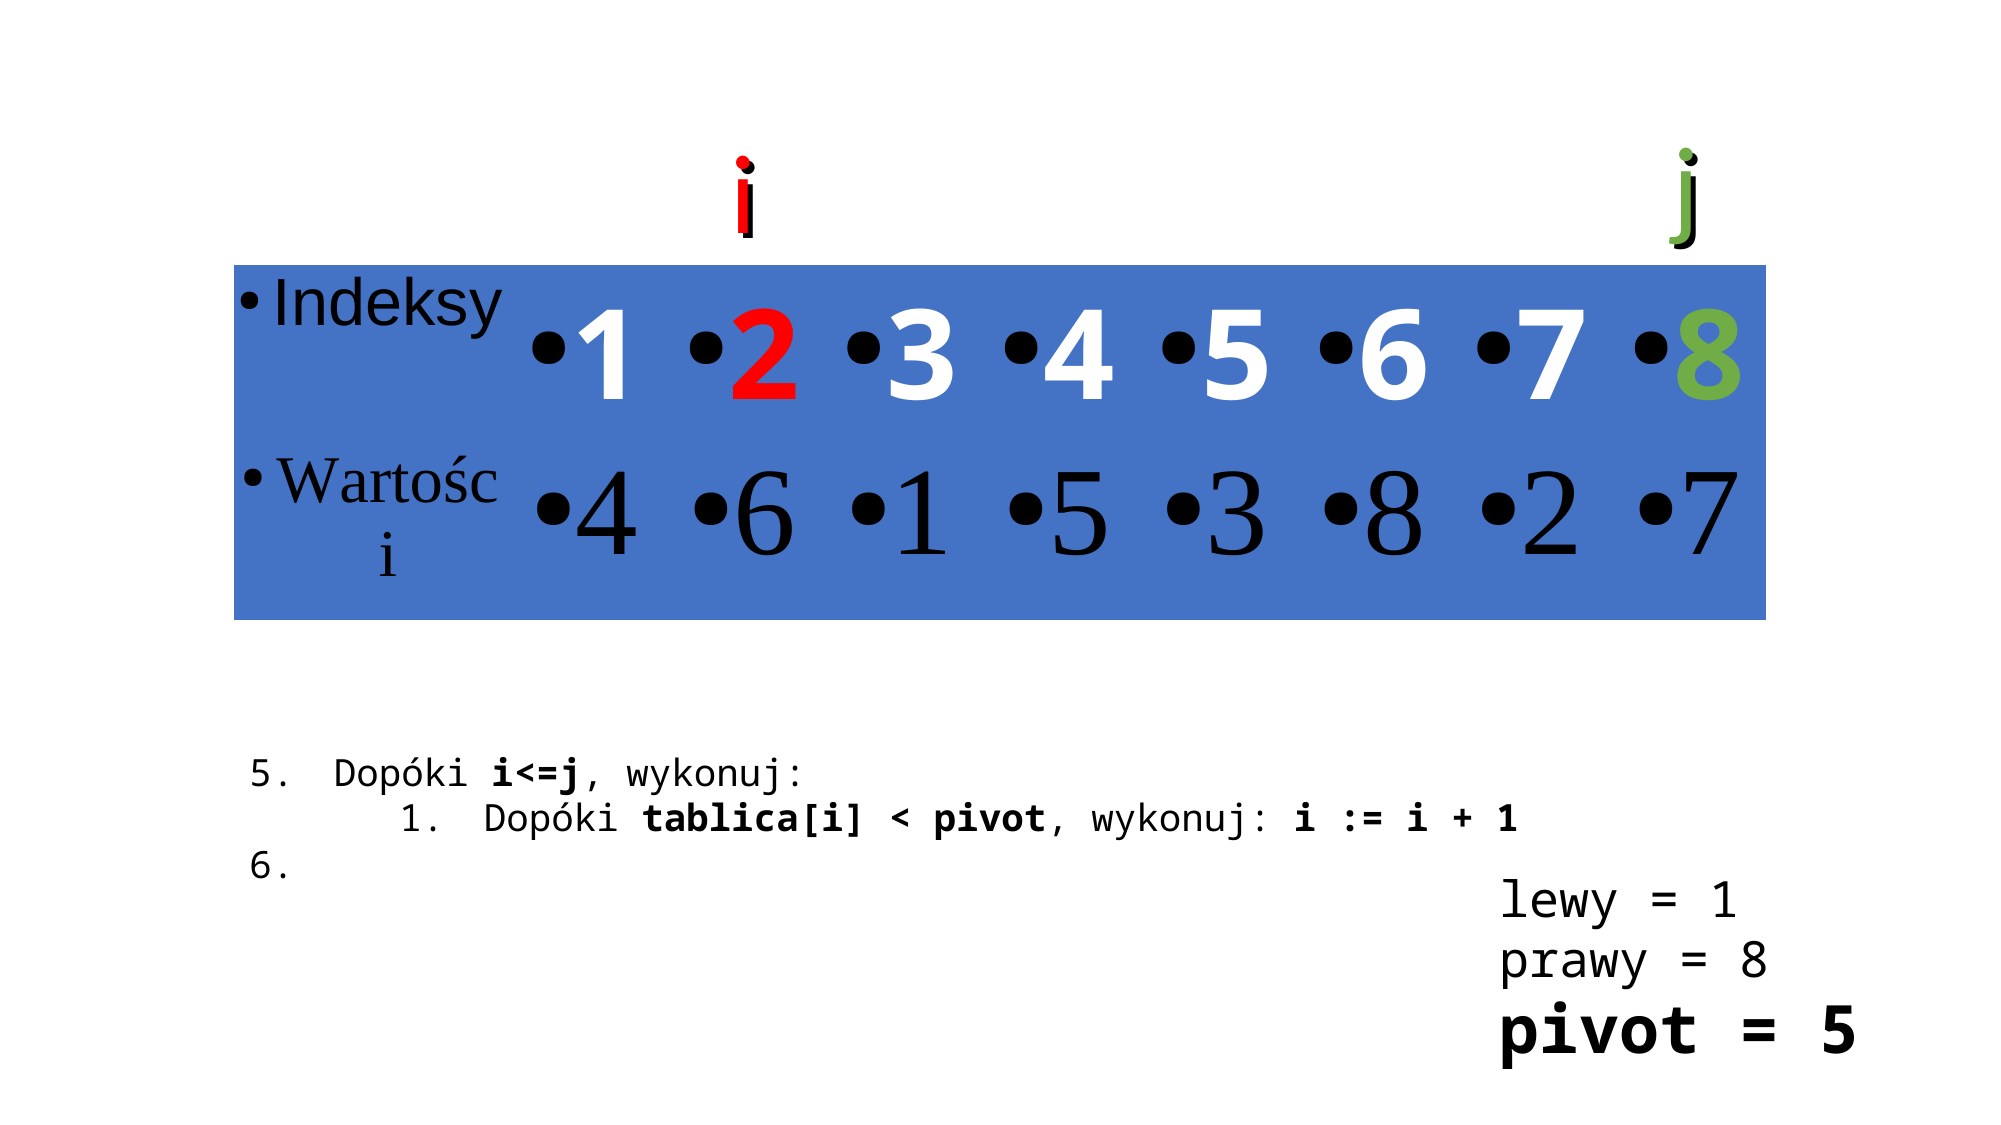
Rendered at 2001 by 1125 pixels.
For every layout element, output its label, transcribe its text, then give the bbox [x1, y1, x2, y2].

table_cell 8 [1293, 443, 1451, 620]
table_header 1 [506, 265, 663, 443]
text_box j [1658, 106, 1715, 256]
table_cell Wartości [234, 443, 506, 620]
table_header 3 [821, 265, 978, 443]
text_box Dopóki i<=j, wykonuj: Dopóki tablica[i] < pivot, wykonuj: i := i + 1 [234, 740, 1382, 893]
table_header 2 [663, 265, 821, 443]
text_box lewy = 1 prawy = 8 pivot = 5 [1484, 859, 1849, 1077]
table_cell 6 [663, 443, 821, 620]
table_cell 4 [506, 443, 663, 620]
table_header Indeksy [234, 265, 506, 443]
table_header 8 [1608, 265, 1766, 443]
table_cell 1 [821, 443, 978, 620]
text_box i [716, 114, 772, 264]
table_header 7 [1451, 265, 1608, 443]
table_header 5 [1136, 265, 1293, 443]
table_cell 5 [978, 443, 1136, 620]
table_header 6 [1293, 265, 1451, 443]
table_header 4 [978, 265, 1136, 443]
table_cell 2 [1451, 443, 1608, 620]
table_cell 3 [1136, 443, 1293, 620]
table_cell 7 [1608, 443, 1766, 620]
